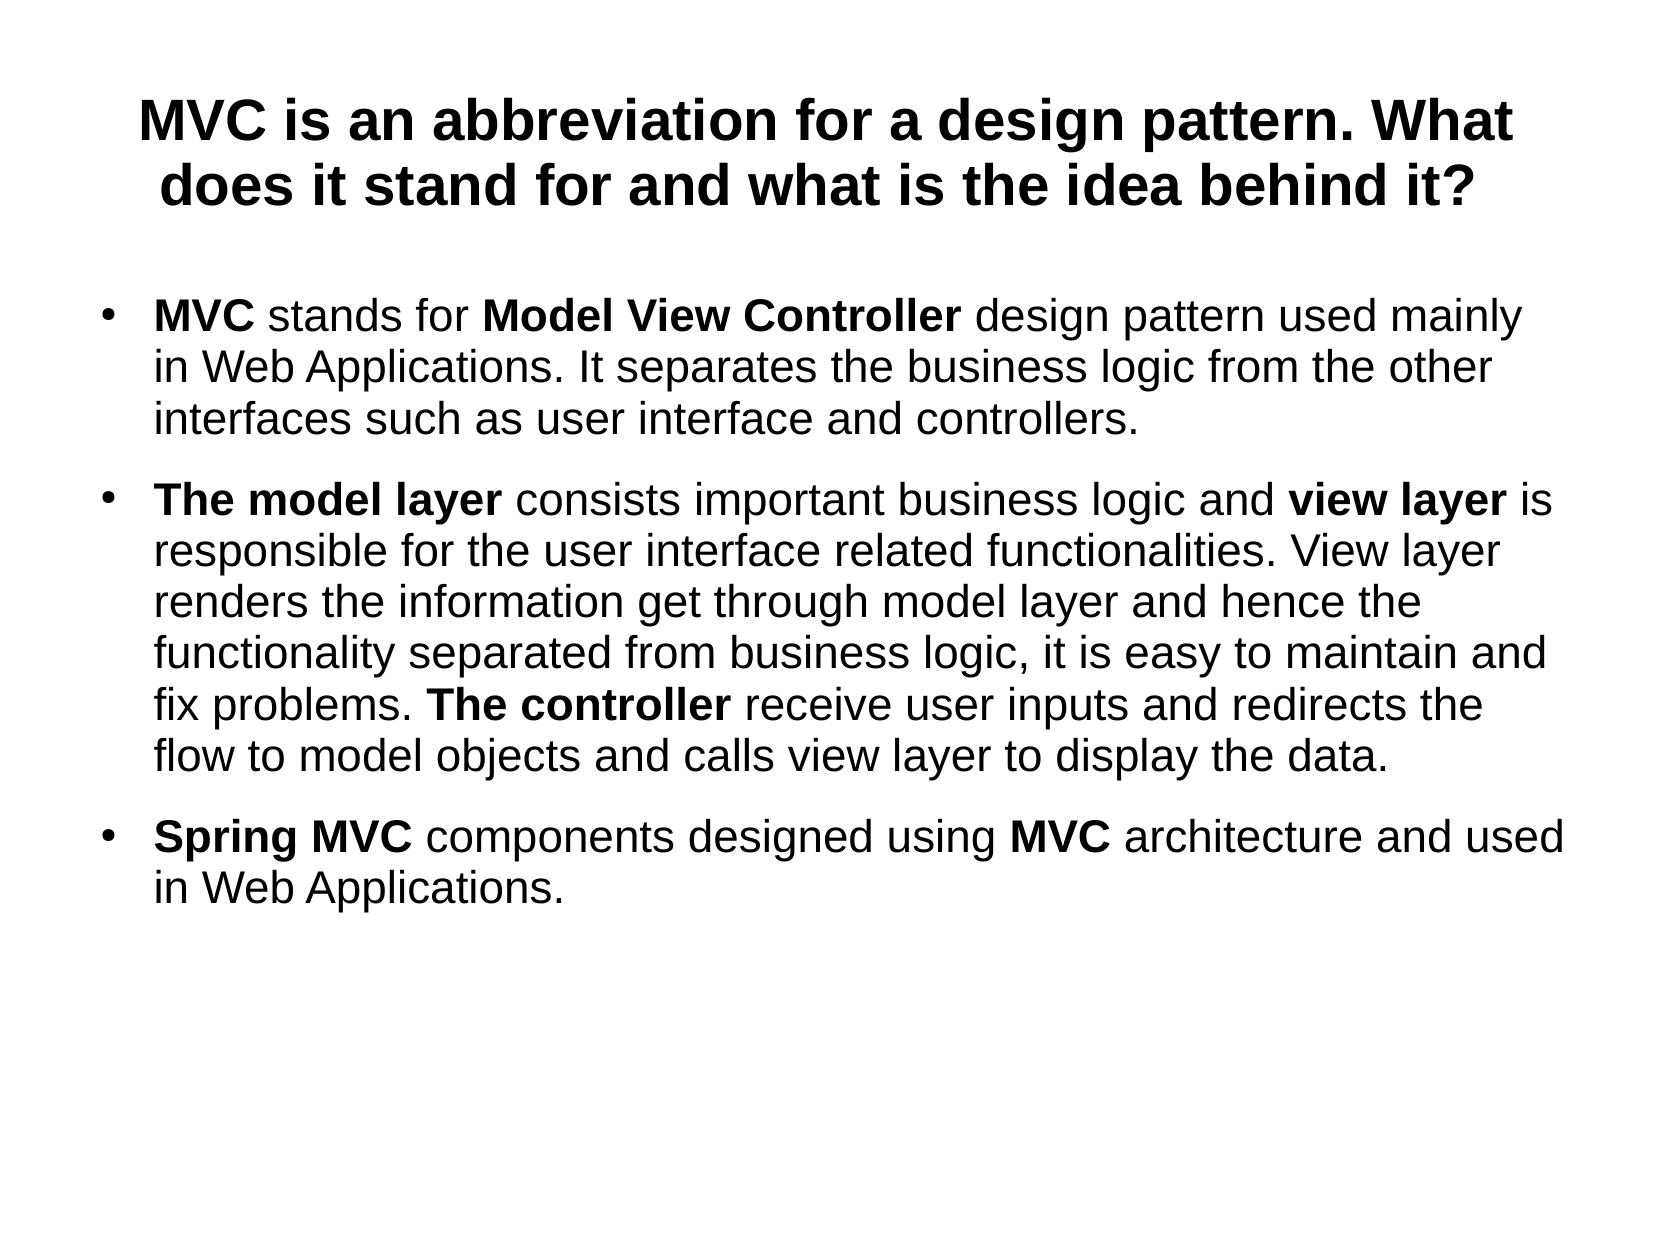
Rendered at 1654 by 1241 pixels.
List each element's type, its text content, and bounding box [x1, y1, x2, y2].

title MVC is an abbreviation for a design pattern. What does it stand for and what is the idea behind it? [82, 49, 1571, 257]
list MVC stands for Model View Controller design pattern used mainly in Web Applications. It separates the business logic from the other interfaces such as user interface and controllers. The model layer consists important business logic and view layer is responsible for the user interface related functionalities. View layer renders the information get through model layer and hence the functionality separated from business logic, it is easy to maintain and fix problems. The controller receive user inputs and redirects the flow to model objects and calls view layer to display the data. Spring MVC components designed using MVC architecture and used in Web Applications. [82, 290, 1571, 1153]
